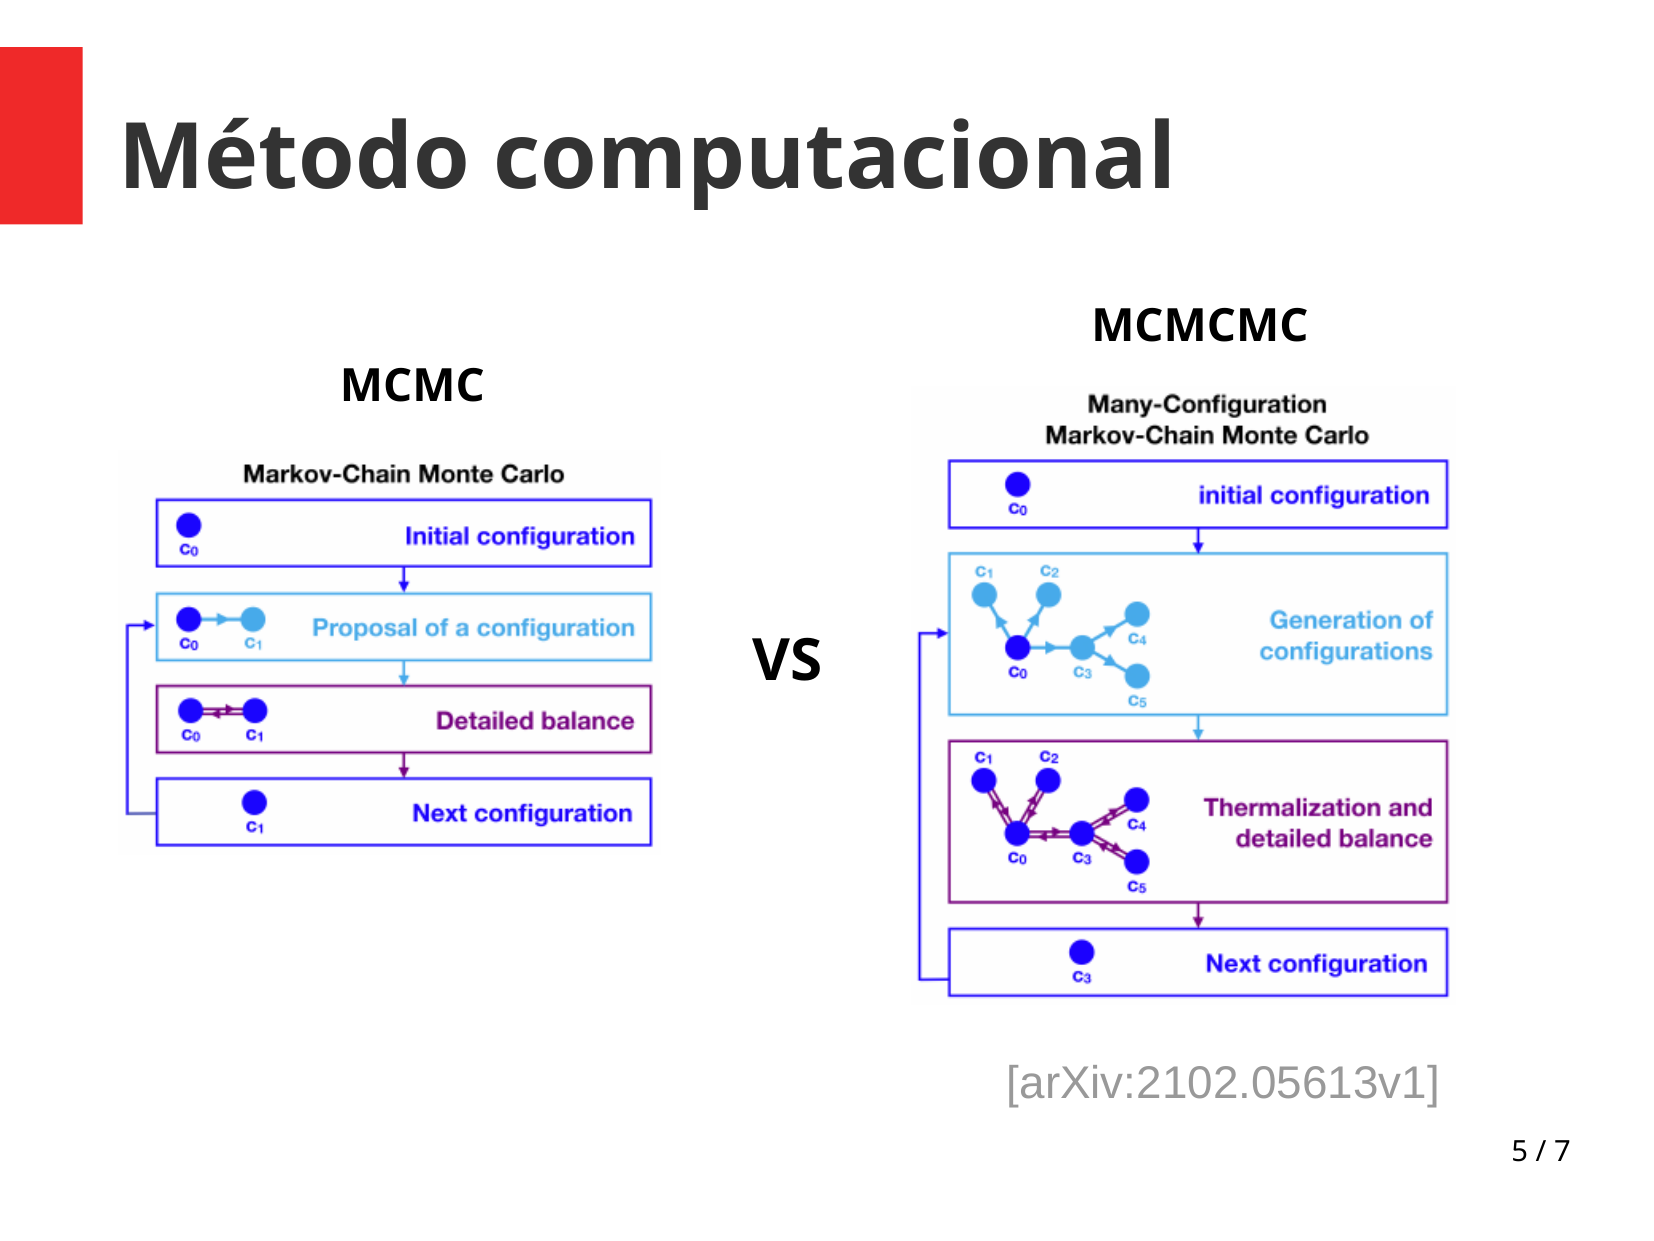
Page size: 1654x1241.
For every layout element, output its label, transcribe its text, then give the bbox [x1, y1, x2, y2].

text_box MCMC [315, 345, 511, 423]
picture [911, 386, 1456, 1006]
title Método computacional [118, 49, 1571, 257]
text_box MCMCMC [1065, 285, 1336, 425]
text_box [arXiv:2102.05613v1] [495, 1050, 1456, 1117]
picture [118, 449, 661, 856]
text_box VS [690, 610, 886, 706]
